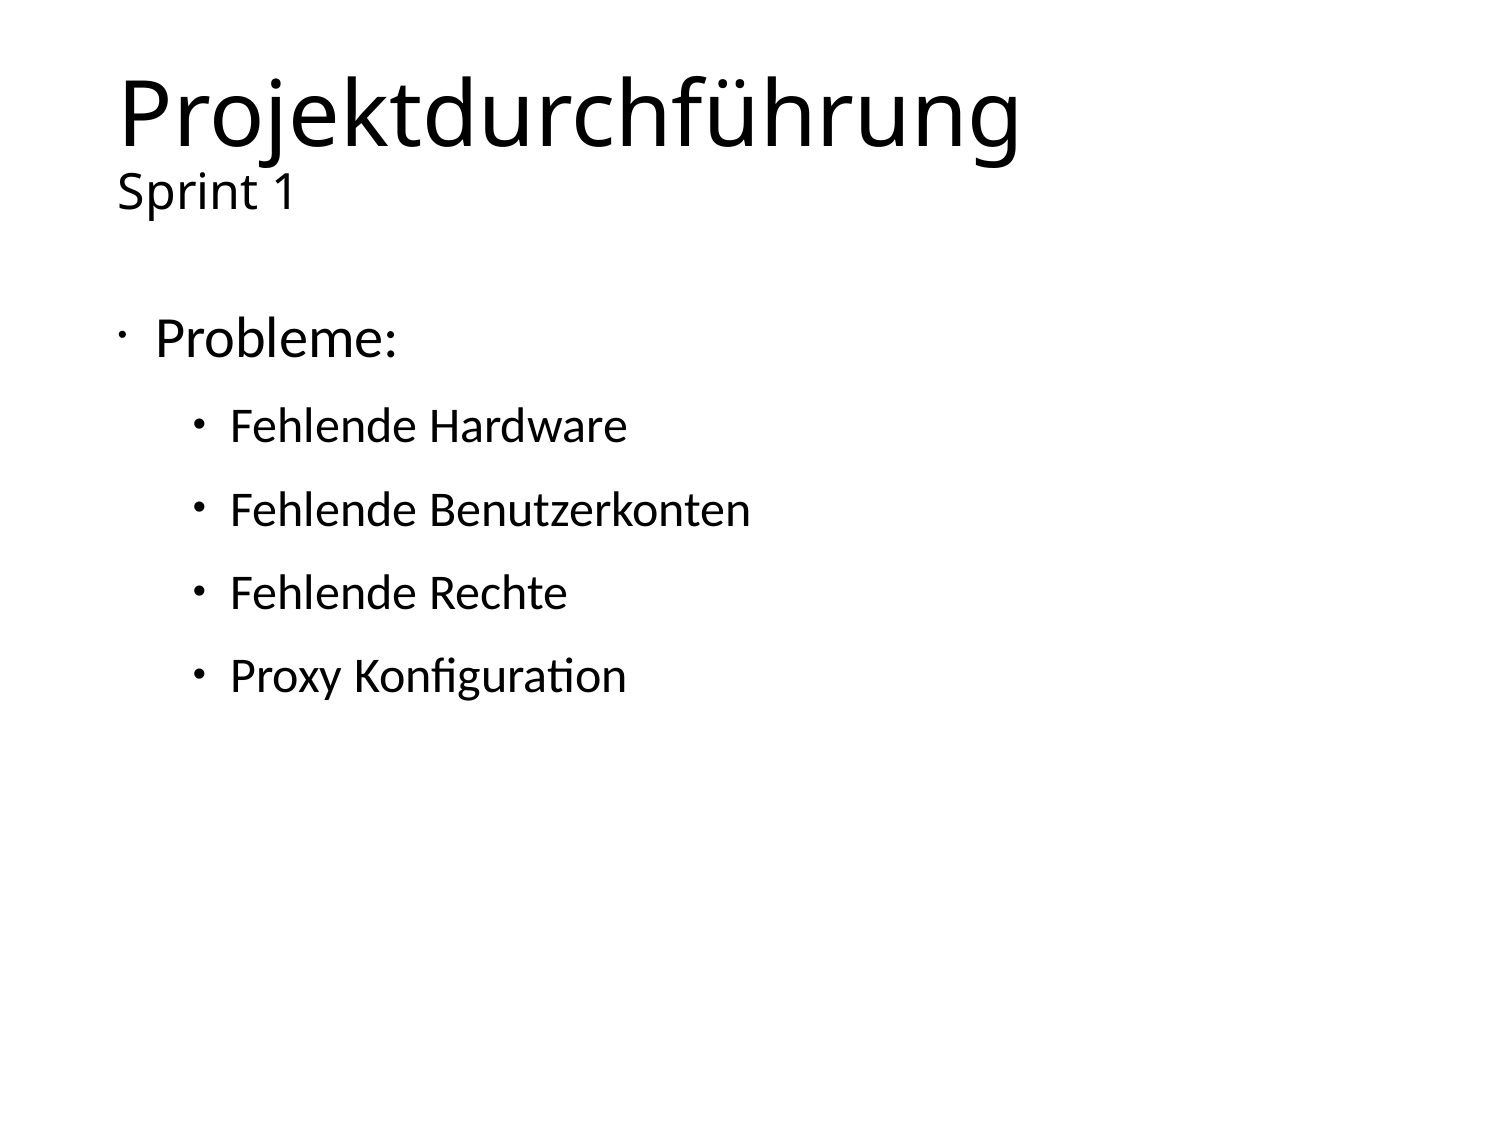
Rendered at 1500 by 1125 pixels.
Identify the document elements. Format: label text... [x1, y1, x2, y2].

title Projektdurchführung Sprint 1 [103, 59, 1397, 278]
list Probleme: Fehlende Hardware Fehlende Benutzerkonten Fehlende Rechte Proxy Konfiguration [103, 299, 1397, 1014]
